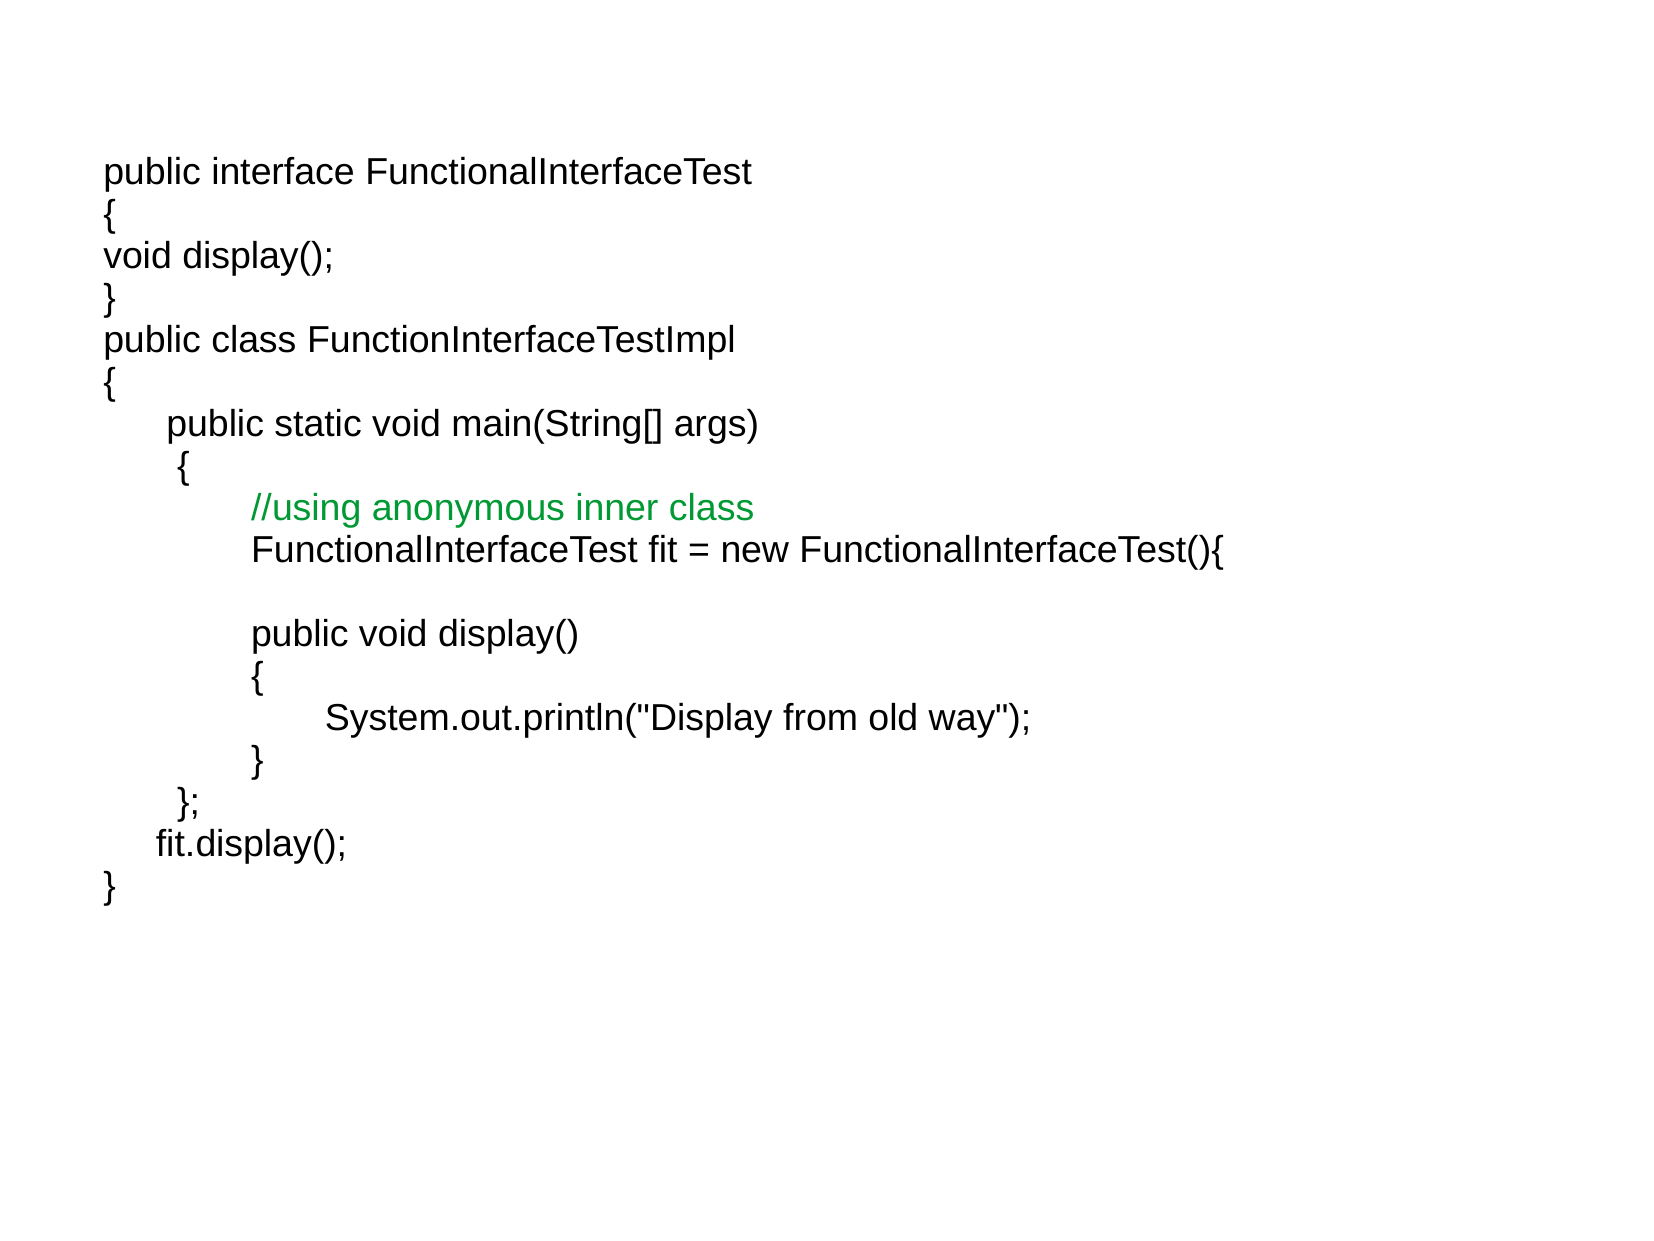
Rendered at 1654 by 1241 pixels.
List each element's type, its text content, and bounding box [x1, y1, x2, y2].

text_box public interface FunctionalInterfaceTest { void display(); } public class FunctionInterfaceTestImpl { public static void main(String[] args) { //using anonymous inner class FunctionalInterfaceTest fit = new FunctionalInterfaceTest(){ public void display() { System.out.println("Display from old way"); } }; fit.display(); } [88, 59, 1565, 915]
